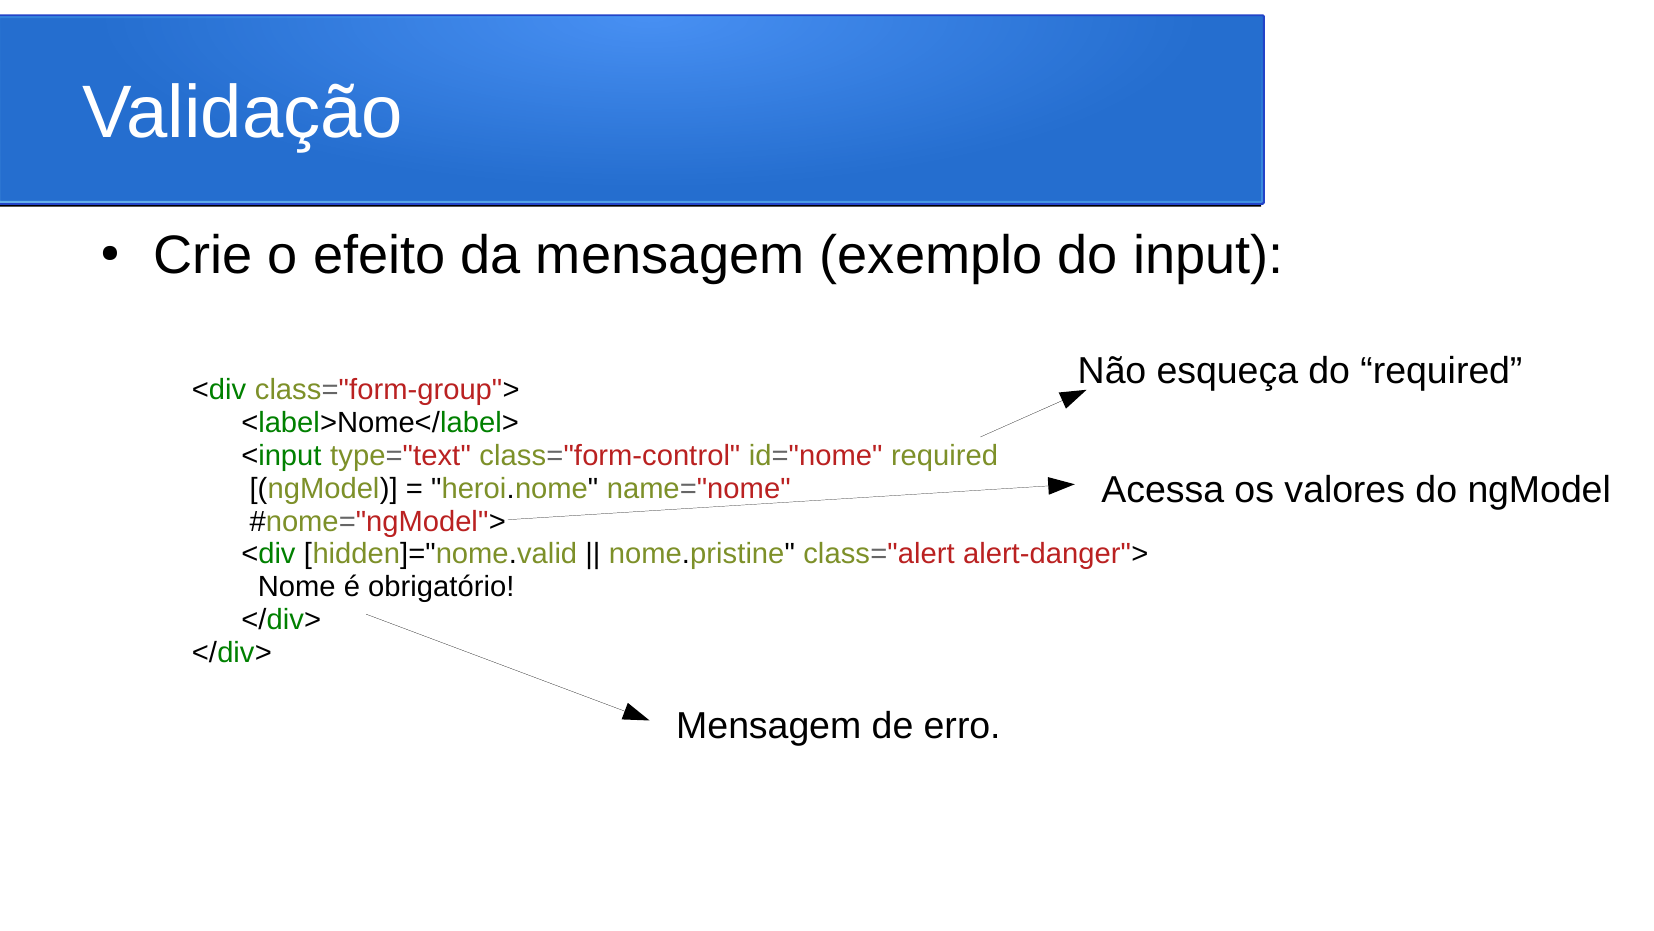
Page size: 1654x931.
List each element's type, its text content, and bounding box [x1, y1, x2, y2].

text_box <div class="form-group"> <label>Nome</label> <input type="text" class="form-control" id="nome" required [(ngModel)] = "heroi.nome" name="nome" #nome="ngModel"> <div [hidden]="nome.valid || nome.pristine" class="alert alert-danger"> Nome é obrigatório! </div> </div> [177, 366, 1300, 709]
text_box Não esqueça do “required” [1062, 342, 1538, 400]
text_box Mensagem de erro. [661, 696, 1016, 754]
list Crie o efeito da mensagem (exemplo do input): [82, 224, 1571, 764]
text_box Acessa os valores do ngModel [1086, 460, 1626, 518]
title Validação [82, 35, 1235, 189]
